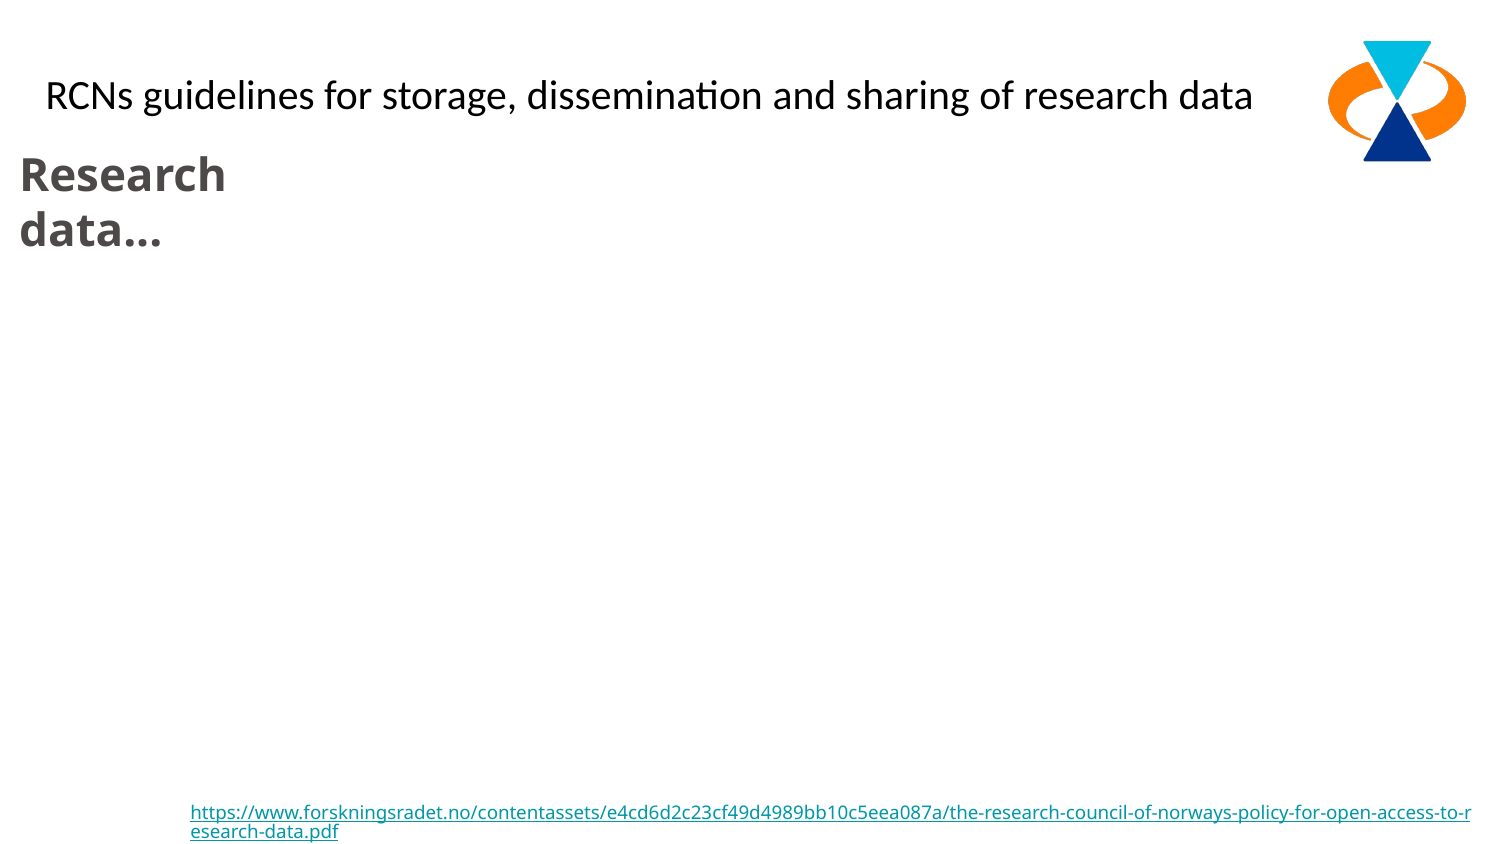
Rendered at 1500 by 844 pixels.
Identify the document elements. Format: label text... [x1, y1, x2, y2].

text_box RCNs guidelines for storage, dissemination and sharing of research data [30, 45, 1312, 134]
picture [1311, 15, 1483, 187]
text_box https://www.forskningsradet.no/contentassets/e4cd6d2c23cf49d4989bb10c5eea087a/the-research-council-of-norways-policy-for-open-access-to-research-data.pdf [179, 789, 1483, 835]
text_box Research data... [8, 134, 378, 212]
